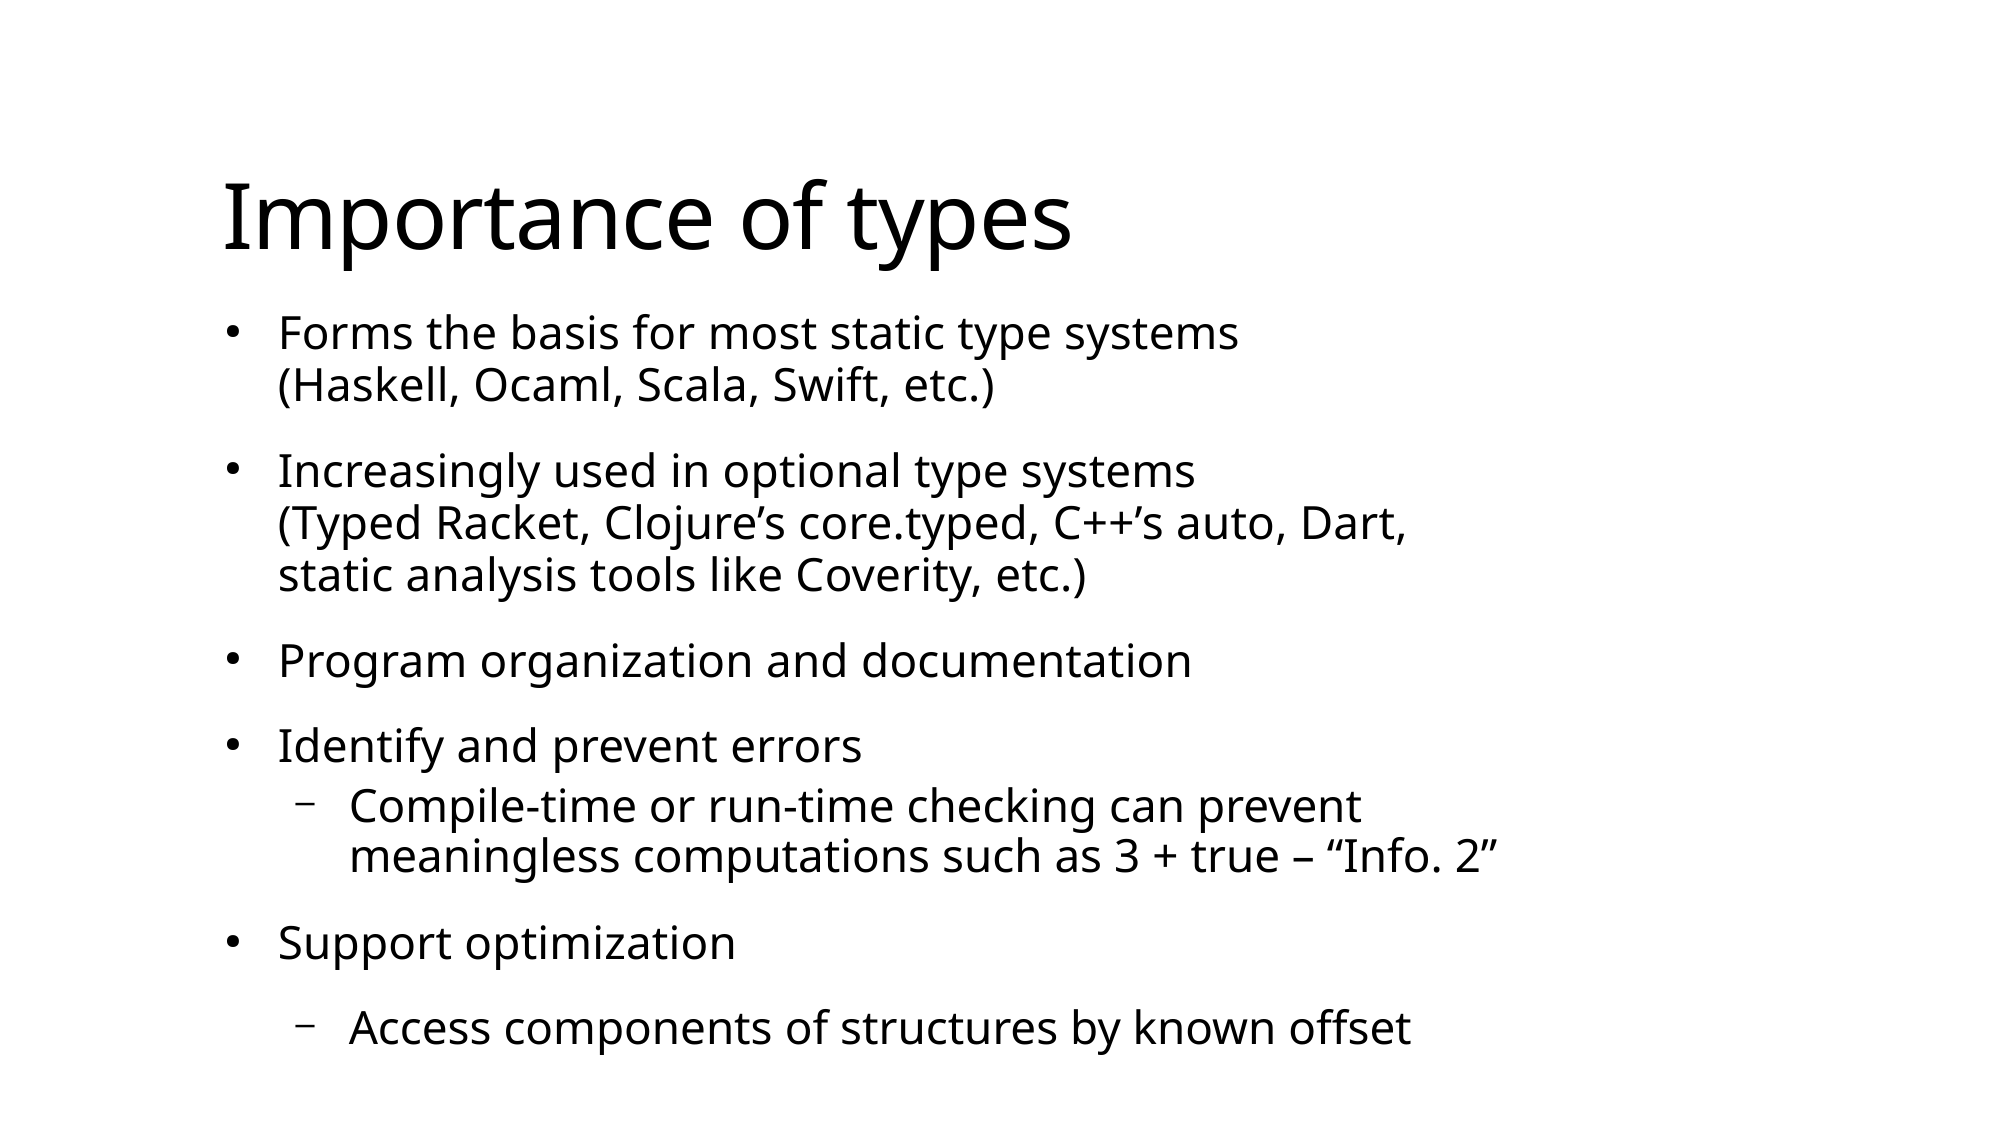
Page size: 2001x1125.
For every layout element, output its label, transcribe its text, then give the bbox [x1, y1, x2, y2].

list Forms the basis for most static type systems (Haskell, Ocaml, Scala, Swift, etc.) Increasingly used in optional type systems (Typed Racket, Clojure’s core.typed, C++’s auto, Dart, static analysis tools like Coverity, etc.) Program organization and documentation Identify and prevent errors Compile-time or run-time checking can prevent meaningless computations such as 3 + true – “Info. 2” Support optimization Access components of structures by known offset [206, 299, 1617, 1059]
title Importance of types [206, 60, 1797, 278]
